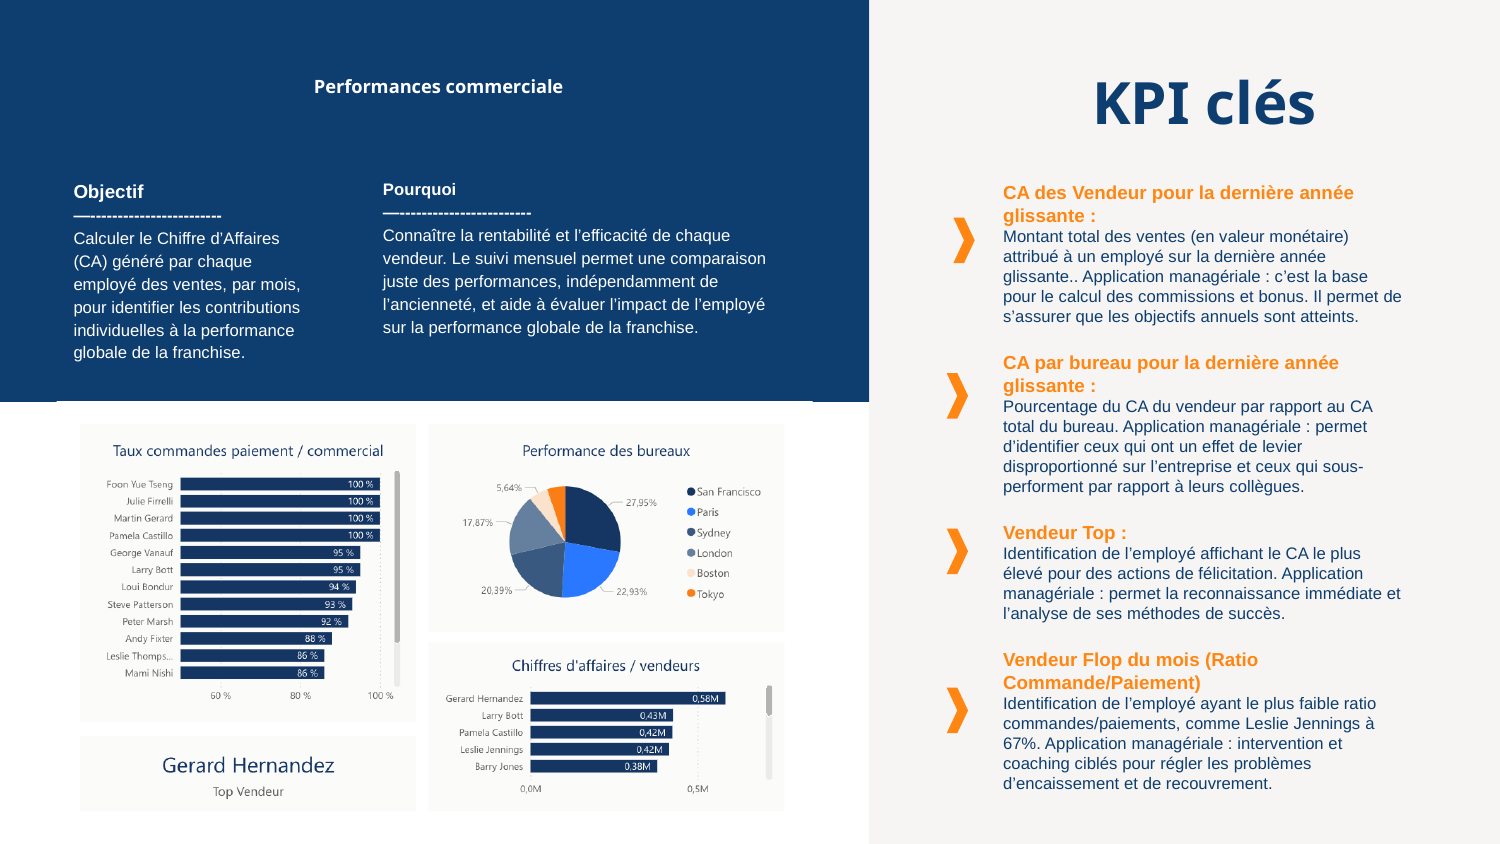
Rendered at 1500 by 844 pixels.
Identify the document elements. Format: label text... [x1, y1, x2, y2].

text_box [0, 0, 1500, 844]
picture [56, 401, 813, 831]
list CA des Vendeur pour la dernière année glissante : Montant total des ventes (en valeur monétaire) attribué à un employé sur la dernière année glissante.. Application managériale : c’est la base pour le calcul des commissions et bonus. Il permet de s’assurer que les objectifs annuels sont atteints. CA par bureau pour la dernière année glissante : Pourcentage du CA du vendeur par rapport au CA total du bureau. Application managériale : permet d’identifier ceux qui ont un effet de levier disproportionné sur l’entreprise et ceux qui sous-performent par rapport à leurs collègues. Vendeur Top : Identification de l’employé affichant le CA le plus élevé pour des actions de félicitation. Application managériale : permet la reconnaissance immédiate et l’analyse de ses méthodes de succès. Vendeur Flop du mois (Ratio Commande/Paiement) Identification de l’employé ayant le plus faible ratio commandes/paiements, comme Leslie Jennings à 67%. Application managériale : intervention et coaching ciblés pour régler les problèmes d’encaissement et de recouvrement. [988, 166, 1421, 798]
list Pourquoi —------------------------ Connaître la rentabilité et l’efficacité de chaque vendeur. Le suivi mensuel permet une comparaison juste des performances, indépendamment de l’ancienneté, et aide à évaluer l’impact de l’employé sur la performance globale de la franchise. [367, 161, 801, 349]
list Objectif —------------------------ Calculer le Chiffre d’Affaires (CA) généré par chaque employé des ventes, par mois, pour identifier les contributions individuelles à la performance globale de la franchise. [58, 161, 332, 319]
title KPI clés [1018, 51, 1391, 154]
title Performances commerciale [60, 60, 817, 136]
